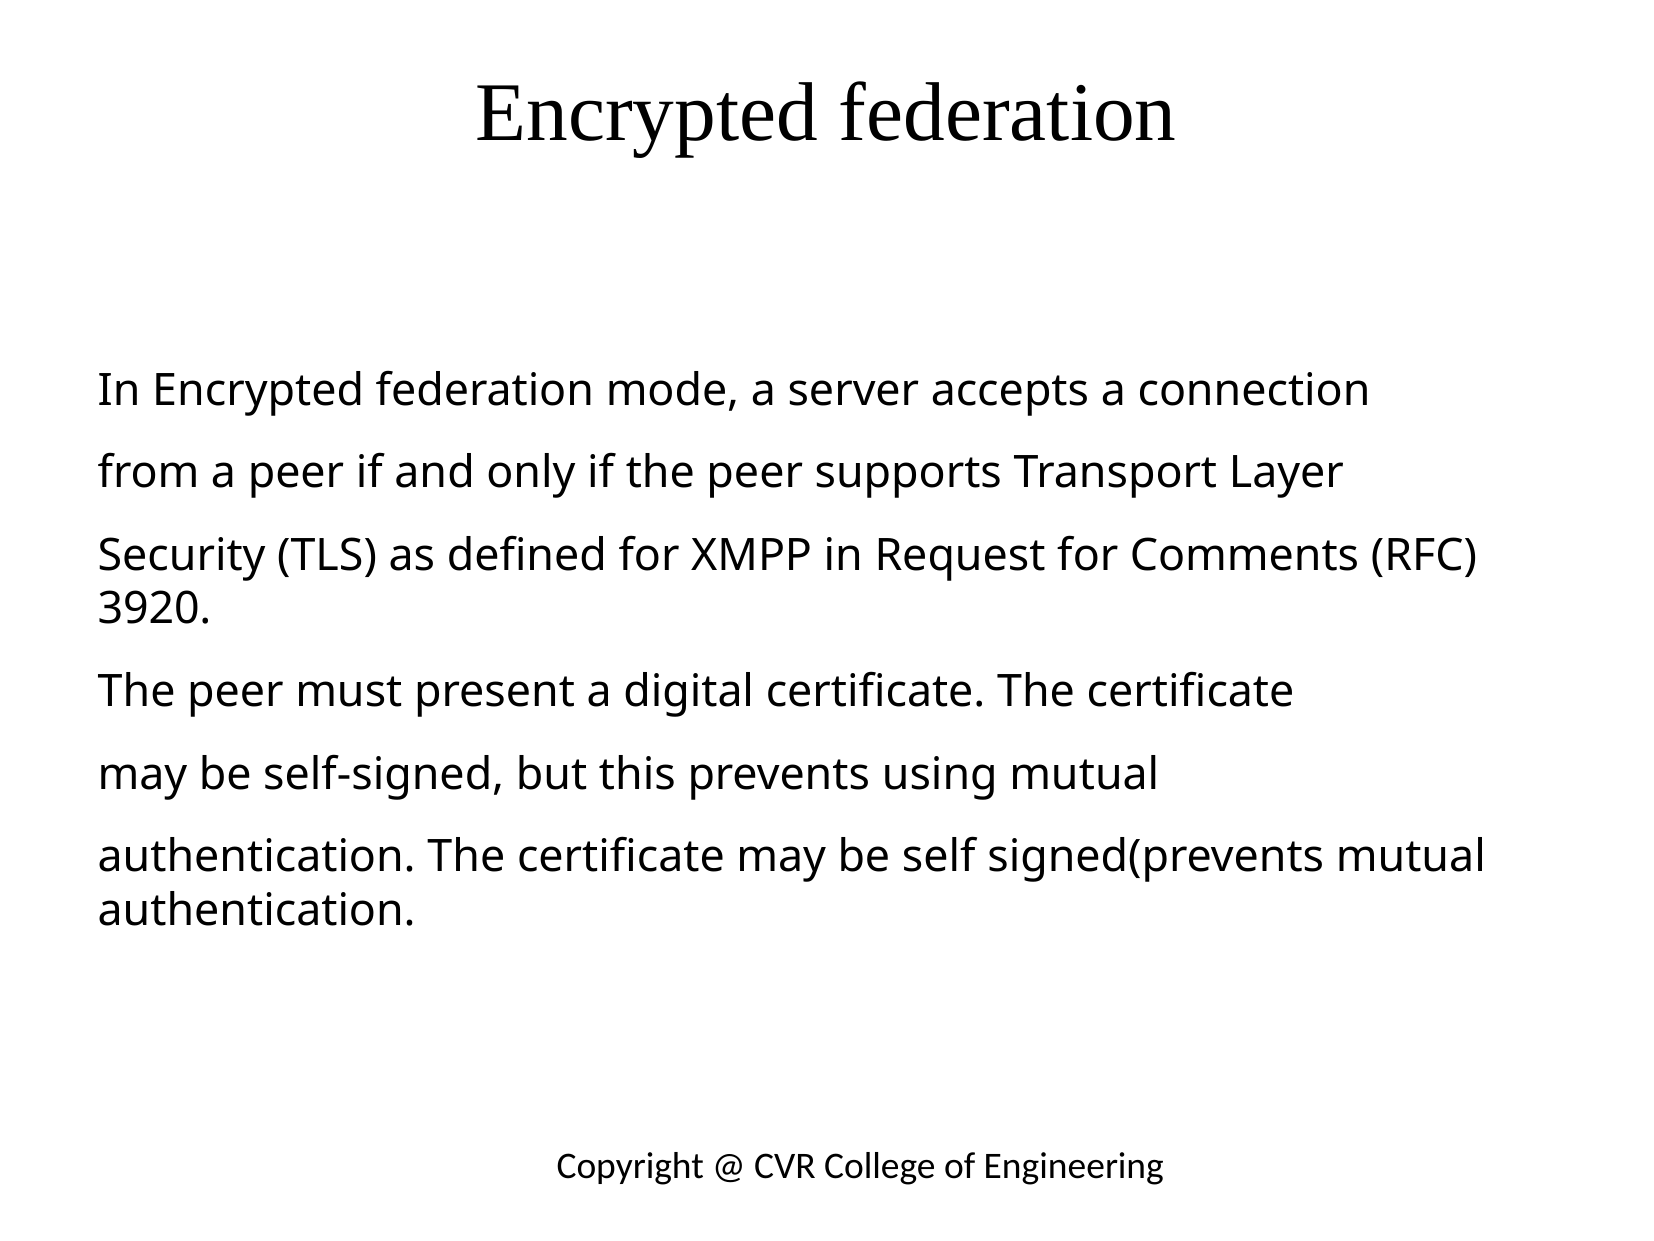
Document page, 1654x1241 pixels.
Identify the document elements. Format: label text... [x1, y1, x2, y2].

list In Encrypted federation mode, a server accepts a connection from a peer if and only if the peer supports Transport Layer Security (TLS) as defined for XMPP in Request for Comments (RFC) 3920. The peer must present a digital certificate. The certificate may be self-signed, but this prevents using mutual authentication. The certificate may be self signed(prevents mutual authentication. [82, 352, 1571, 948]
title Encrypted federation [82, 49, 1571, 257]
